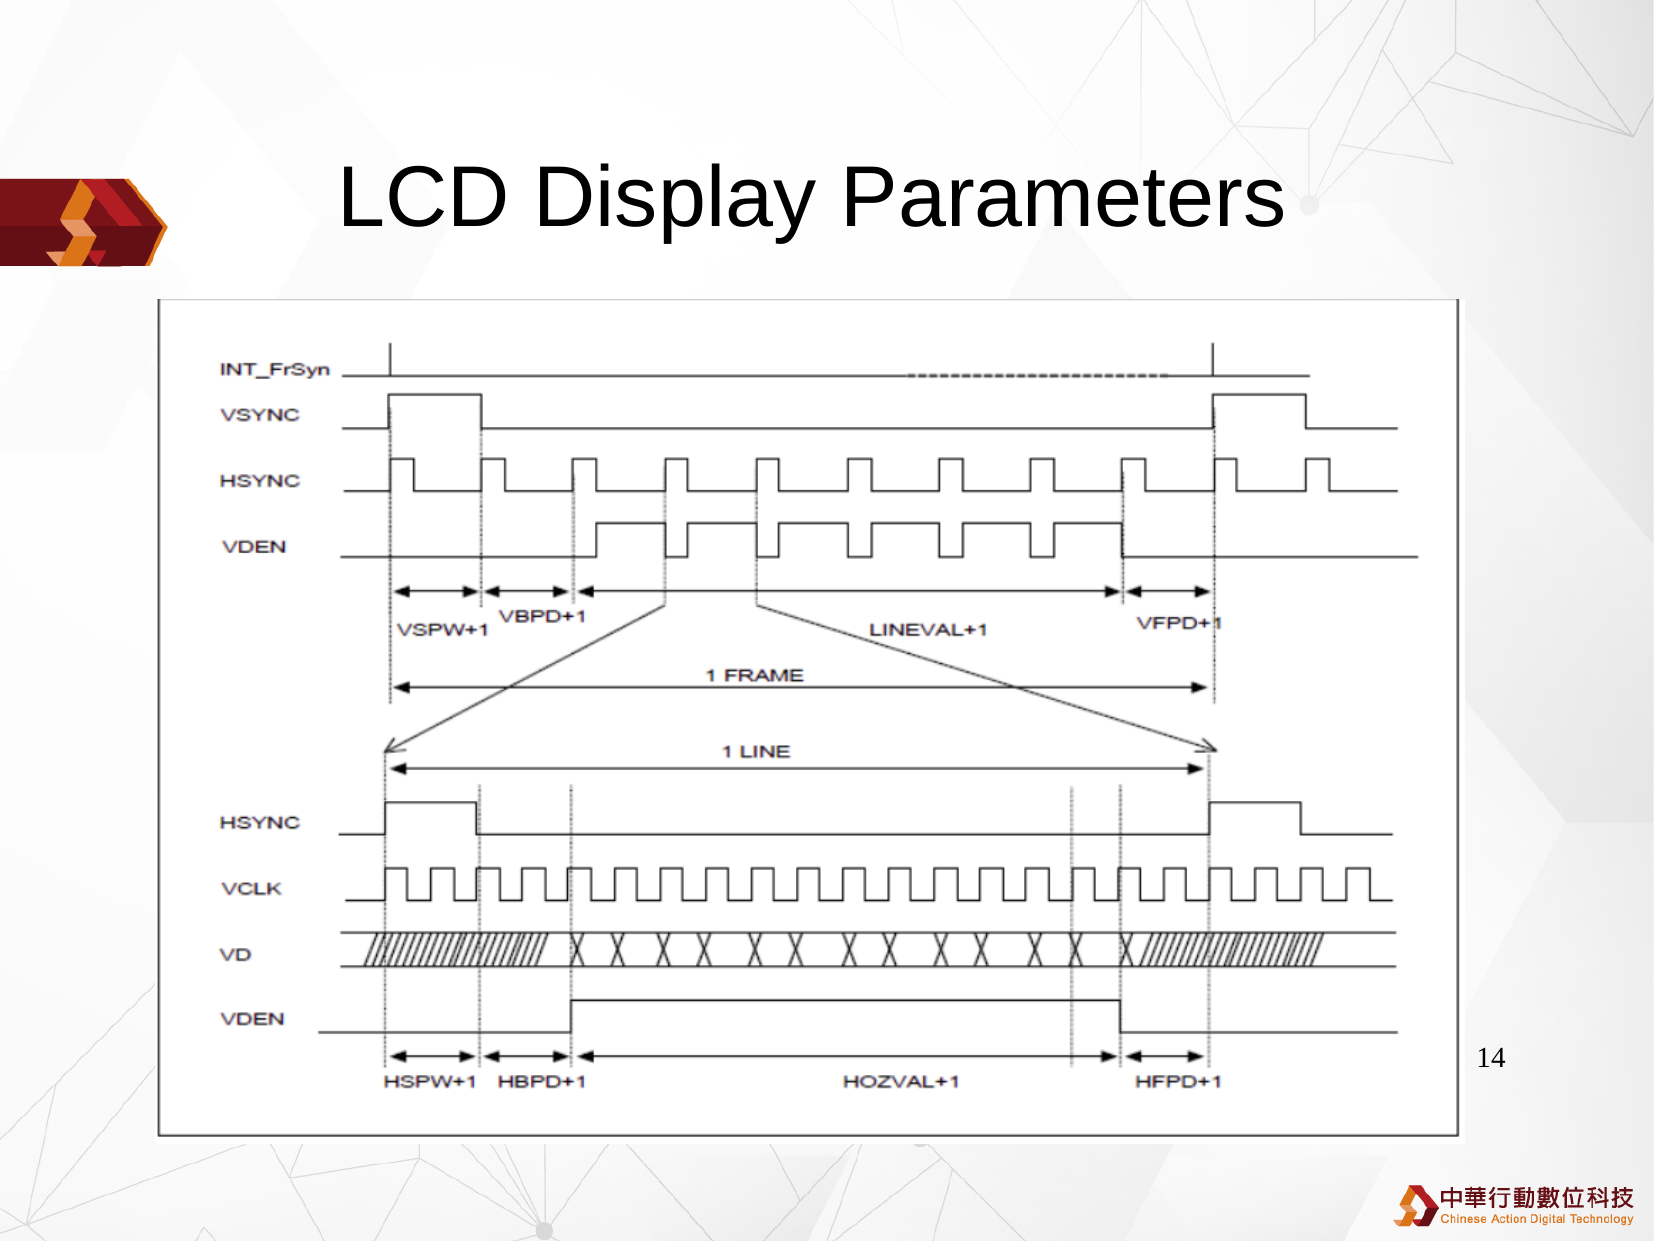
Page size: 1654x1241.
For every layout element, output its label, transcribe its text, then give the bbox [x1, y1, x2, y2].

picture [0, 0, 1654, 1241]
title LCD Display Parameters [118, 112, 1506, 281]
